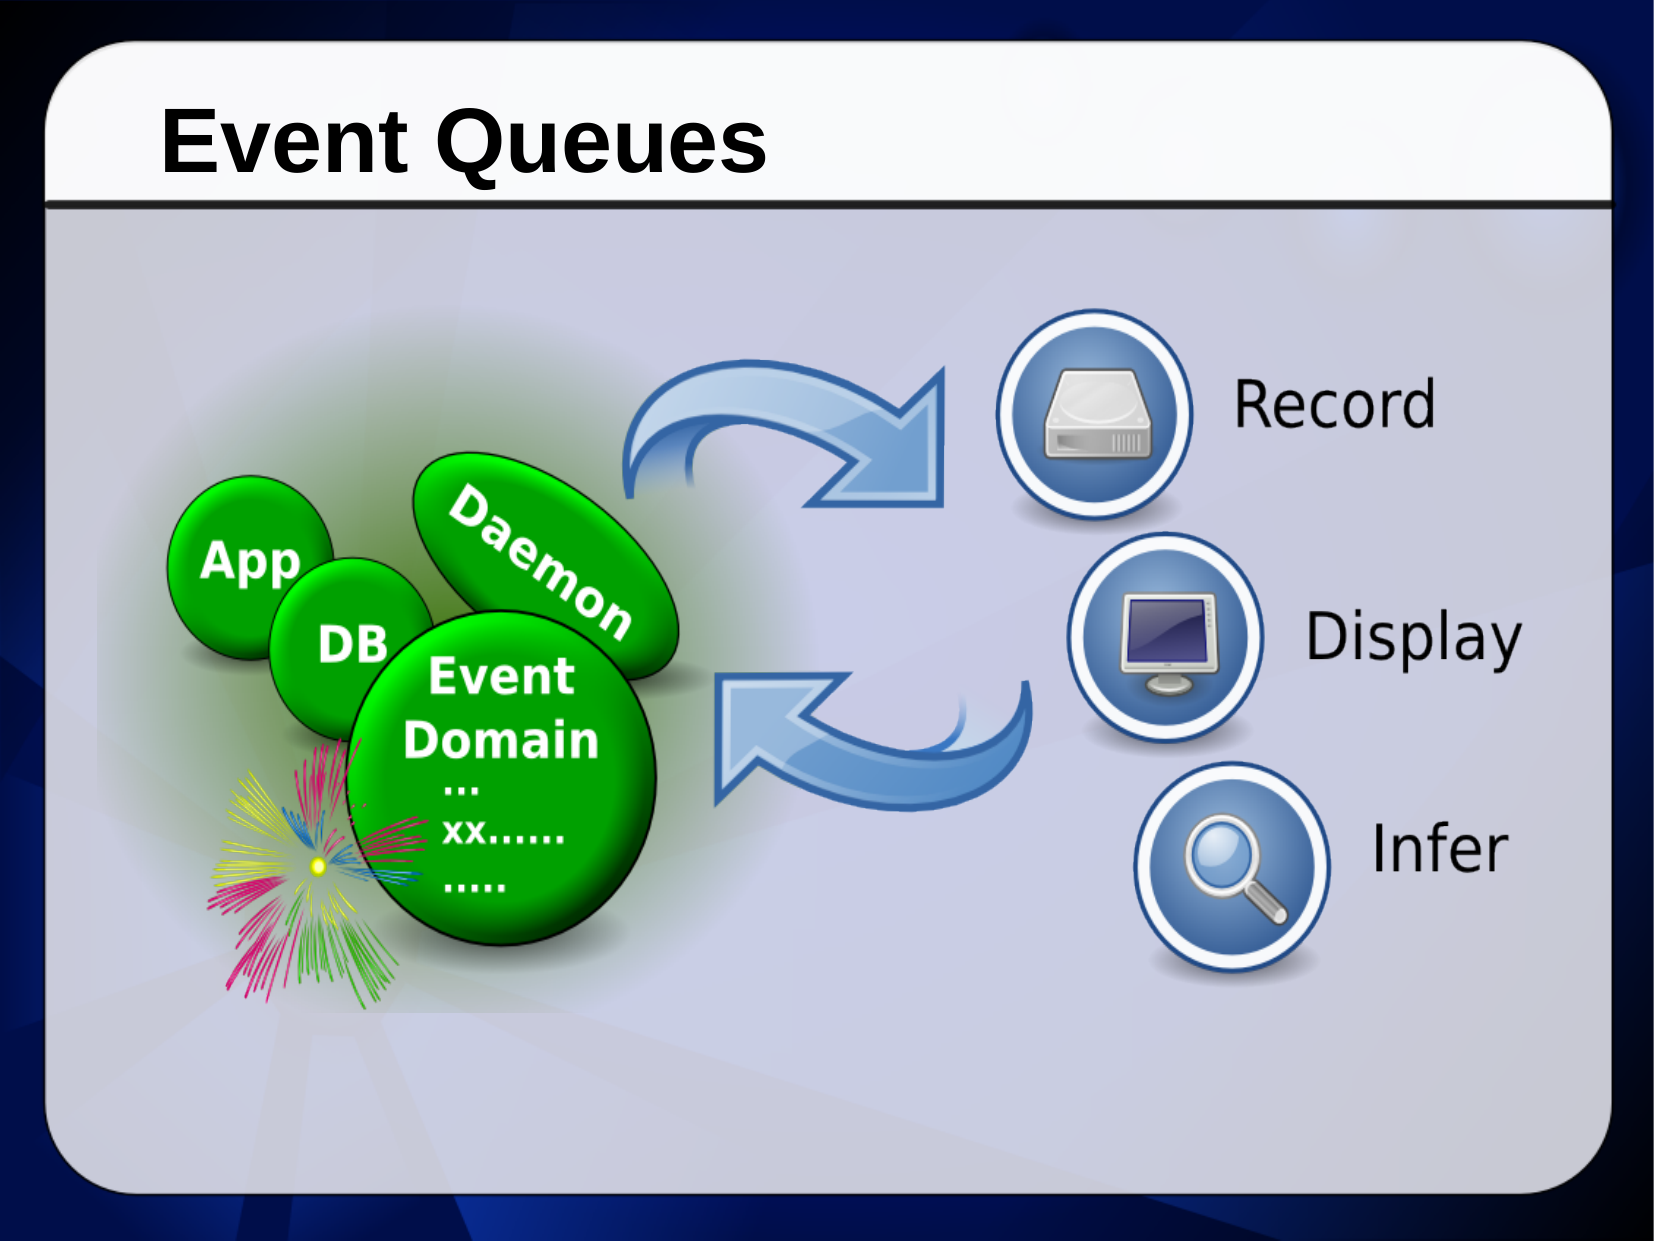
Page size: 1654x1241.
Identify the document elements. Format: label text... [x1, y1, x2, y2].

picture [0, 0, 1654, 1241]
title Event Queues [82, 37, 1571, 245]
